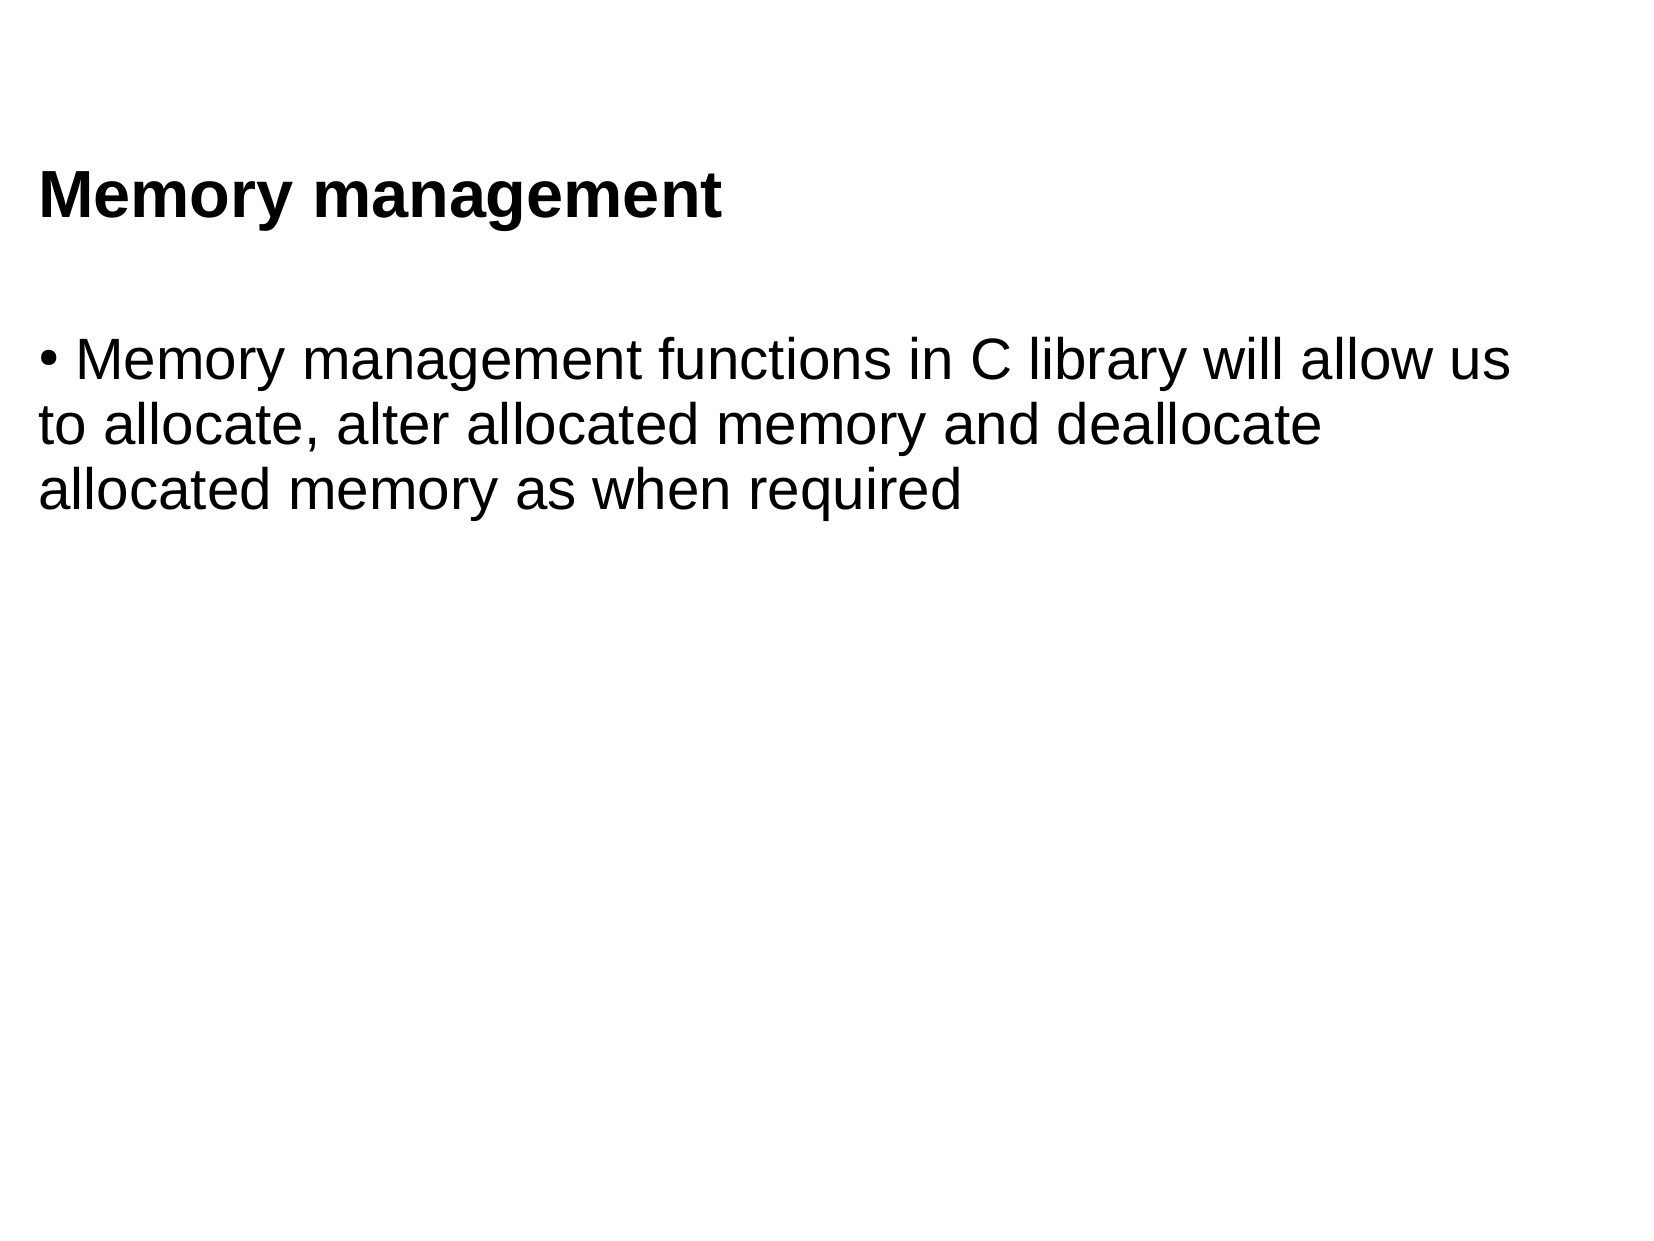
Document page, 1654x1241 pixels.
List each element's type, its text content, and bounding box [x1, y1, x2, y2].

text_box Memory management Memory management functions in C library will allow us to allocate, alter allocated memory and deallocate allocated memory as when required [23, 150, 1576, 1201]
